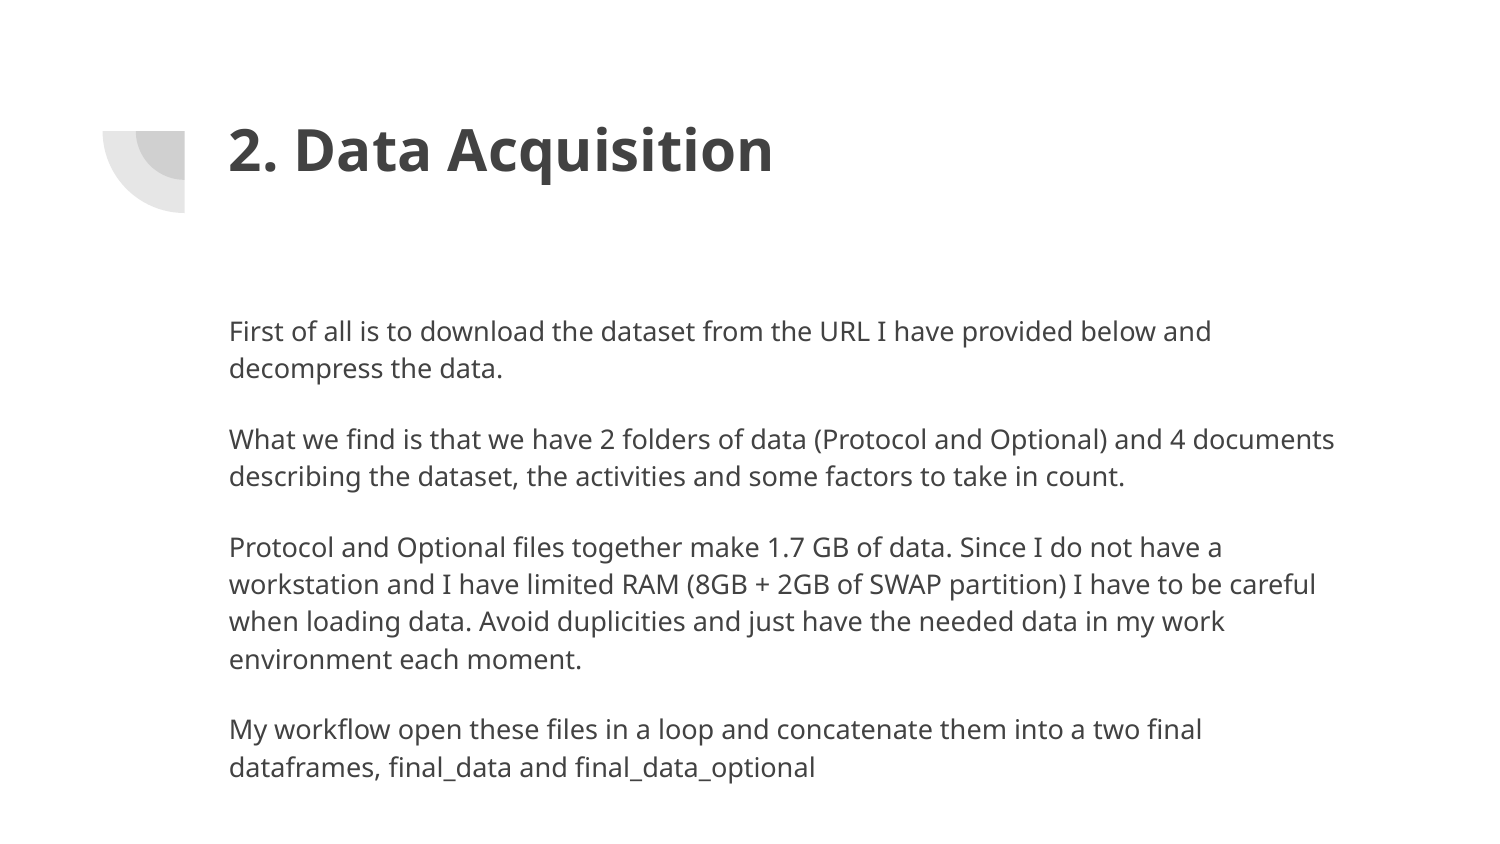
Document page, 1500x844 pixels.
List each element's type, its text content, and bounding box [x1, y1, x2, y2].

title 2. Data Acquisition [213, 98, 1368, 263]
list First of all is to download the dataset from the URL I have provided below and decompress the data. What we find is that we have 2 folders of data (Protocol and Optional) and 4 documents describing the dataset, the activities and some factors to take in count. Protocol and Optional files together make 1.7 GB of data. Since I do not have a workstation and I have limited RAM (8GB + 2GB of SWAP partition) I have to be careful when loading data. Avoid duplicities and just have the needed data in my work environment each moment. My workflow open these files in a loop and concatenate them into a two final dataframes, final_data and final_data_optional [213, 294, 1368, 779]
